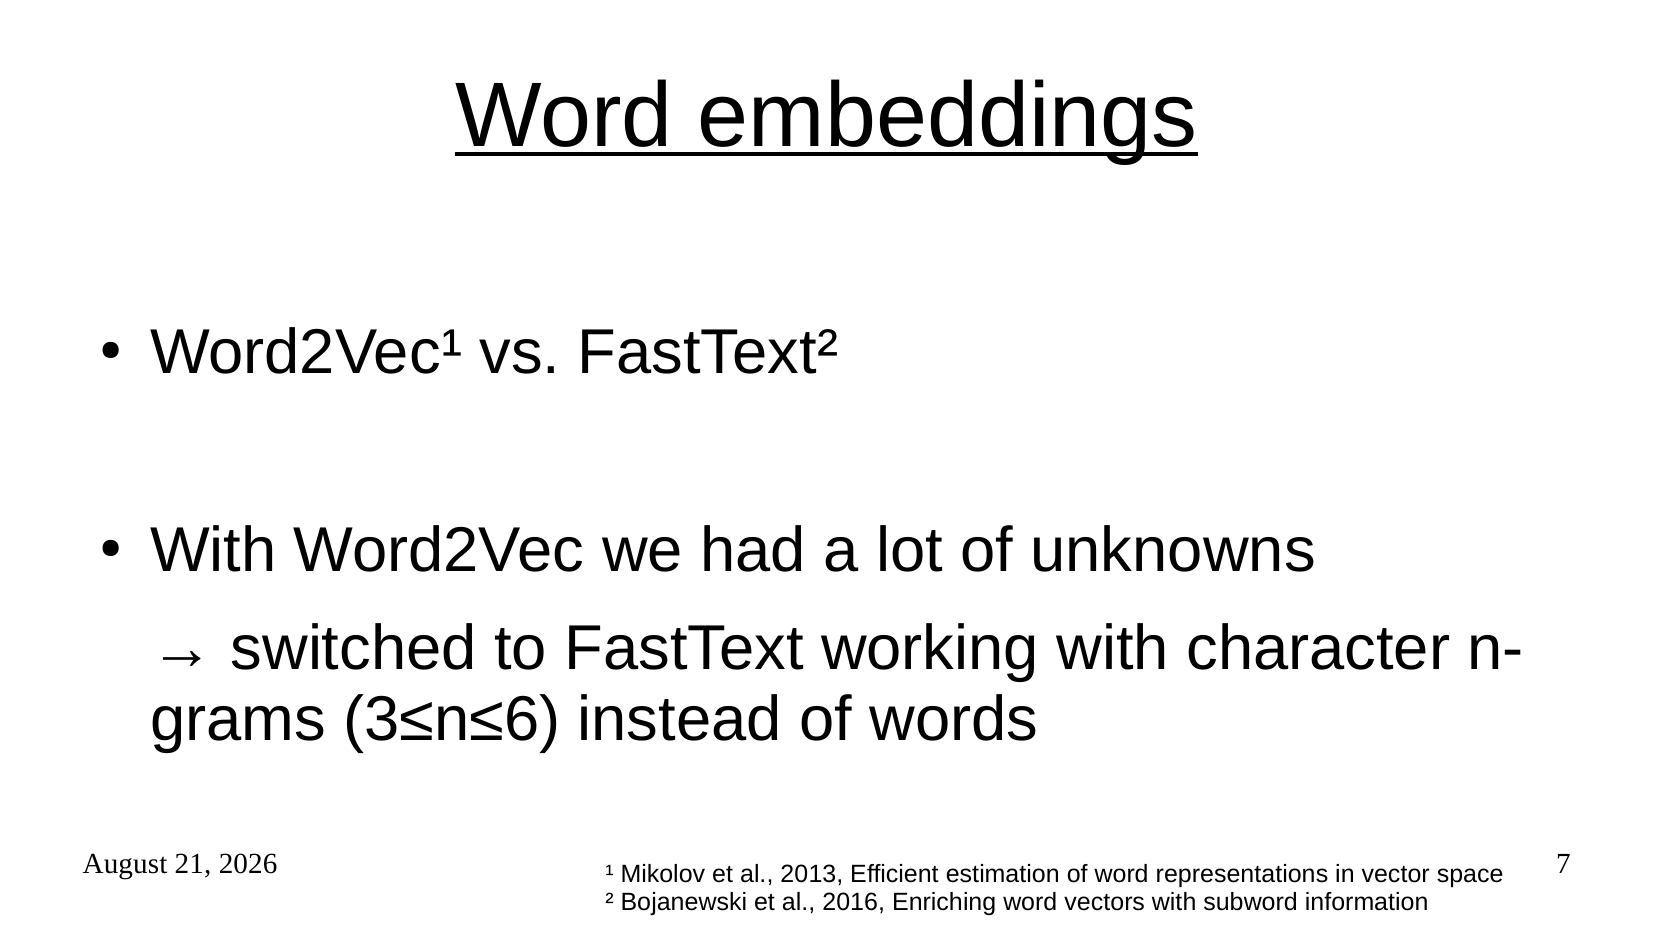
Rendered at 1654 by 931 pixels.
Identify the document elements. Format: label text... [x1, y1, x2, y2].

text_box ¹ Mikolov et al., 2013, Efficient estimation of word representations in vector space ² Bojanewski et al., 2016, Enriching word vectors with subword information [590, 852, 1654, 924]
list Word2Vec¹ vs. FastText² With Word2Vec we had a lot of unknowns → switched to FastText working with character n-grams (3≤n≤6) instead of words [82, 217, 1571, 758]
title Word embeddings [82, 37, 1571, 193]
